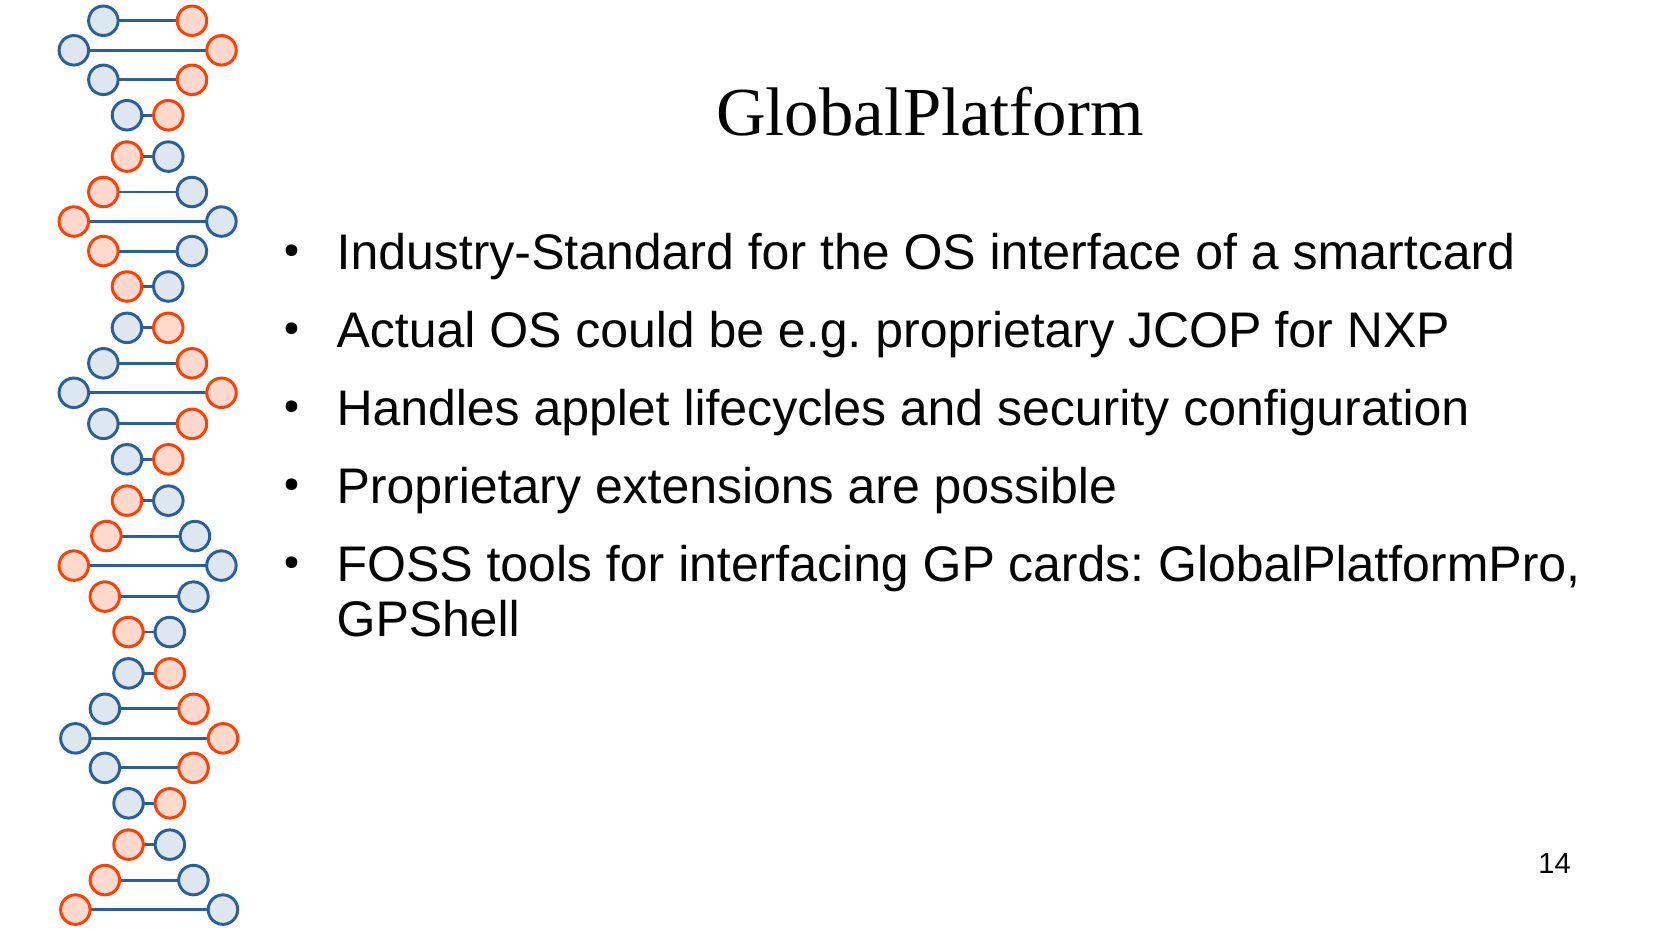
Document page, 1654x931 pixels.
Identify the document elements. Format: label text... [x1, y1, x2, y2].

title GlobalPlatform [265, 35, 1595, 189]
list Industry-Standard for the OS interface of a smartcard Actual OS could be e.g. proprietary JCOP for NXP Handles applet lifecycles and security configuration Proprietary extensions are possible FOSS tools for interfacing GP cards: GlobalPlatformPro, GPShell [265, 224, 1595, 764]
